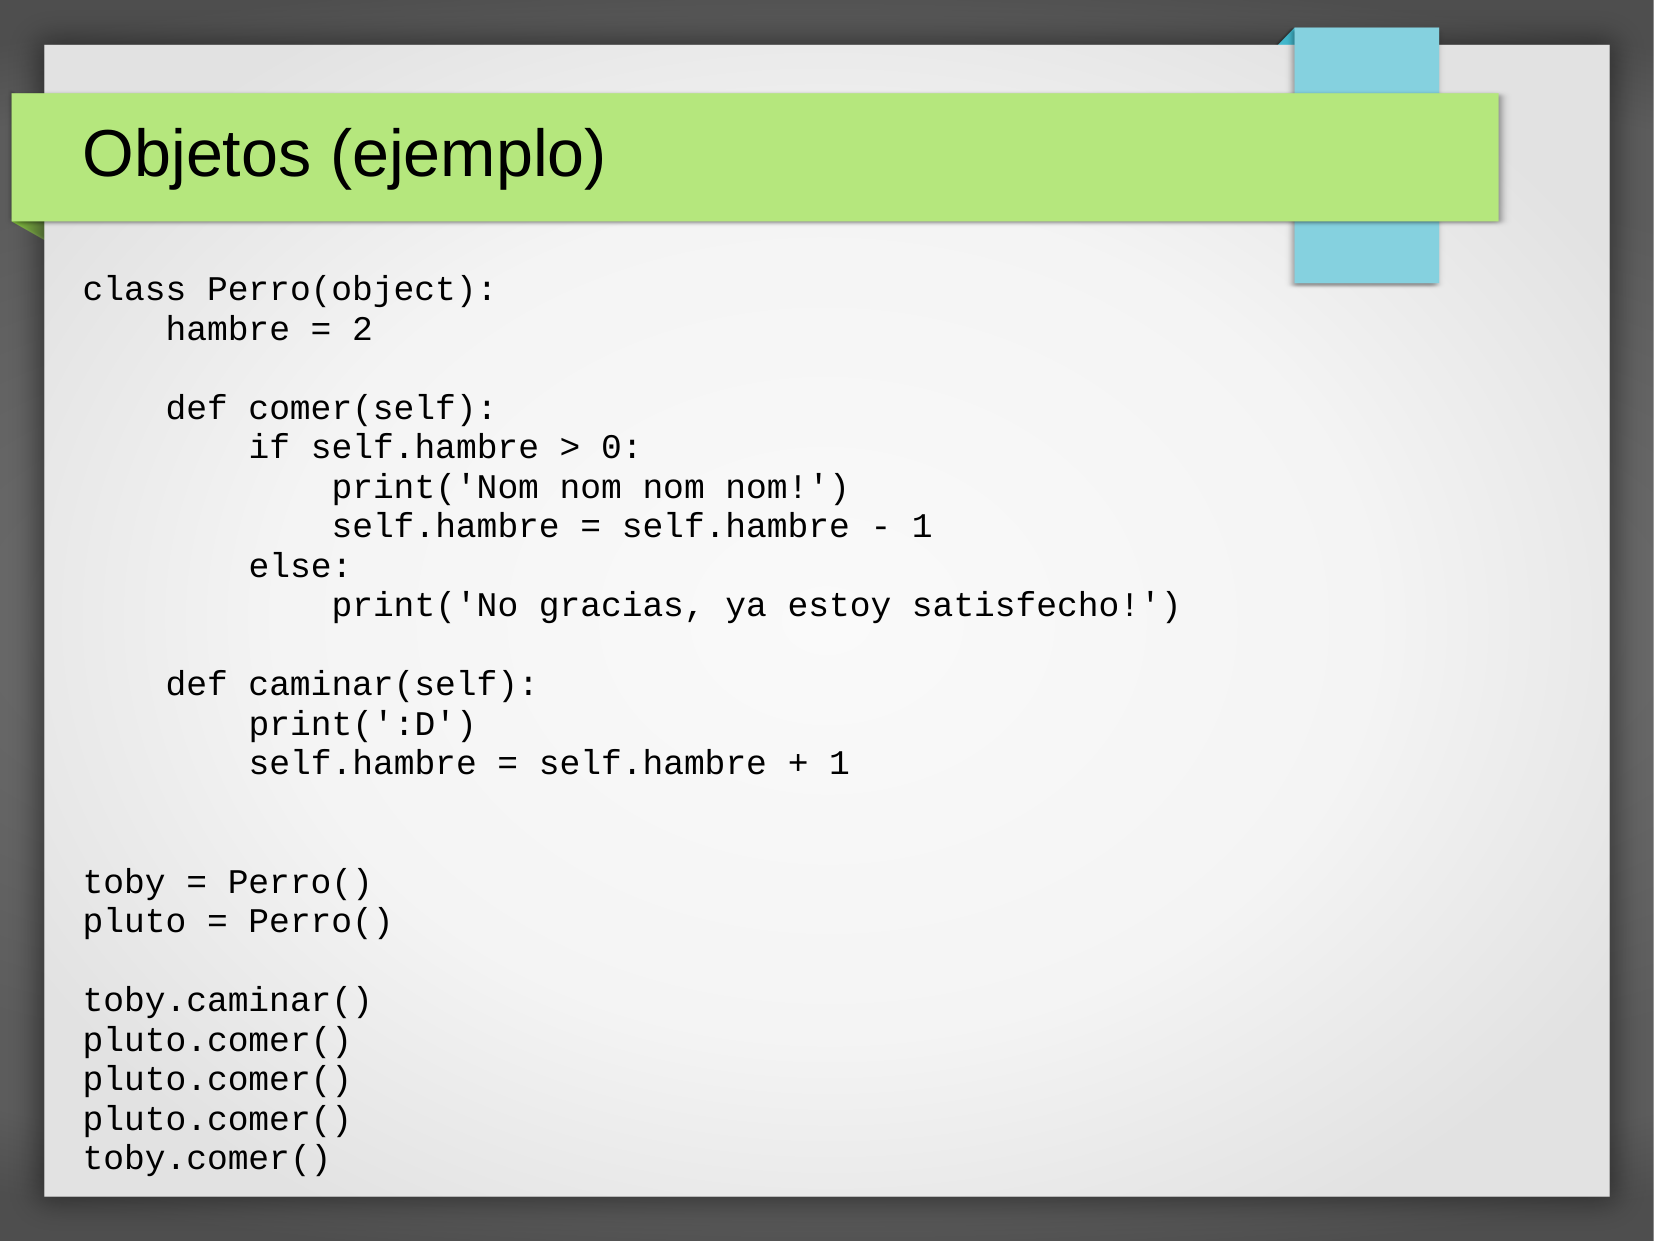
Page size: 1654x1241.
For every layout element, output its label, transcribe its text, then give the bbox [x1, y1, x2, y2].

title Objetos (ejemplo) [82, 94, 1264, 213]
picture [0, 0, 1654, 1241]
list class Perro(object): hambre = 2 def comer(self): if self.hambre > 0: print('Nom nom nom nom!') self.hambre = self.hambre - 1 else: print('No gracias, ya estoy satisfecho!') def caminar(self): print(':D') self.hambre = self.hambre + 1 toby = Perro() pluto = Perro() toby.caminar() pluto.comer() pluto.comer() pluto.comer() toby.comer() [82, 271, 1571, 1182]
